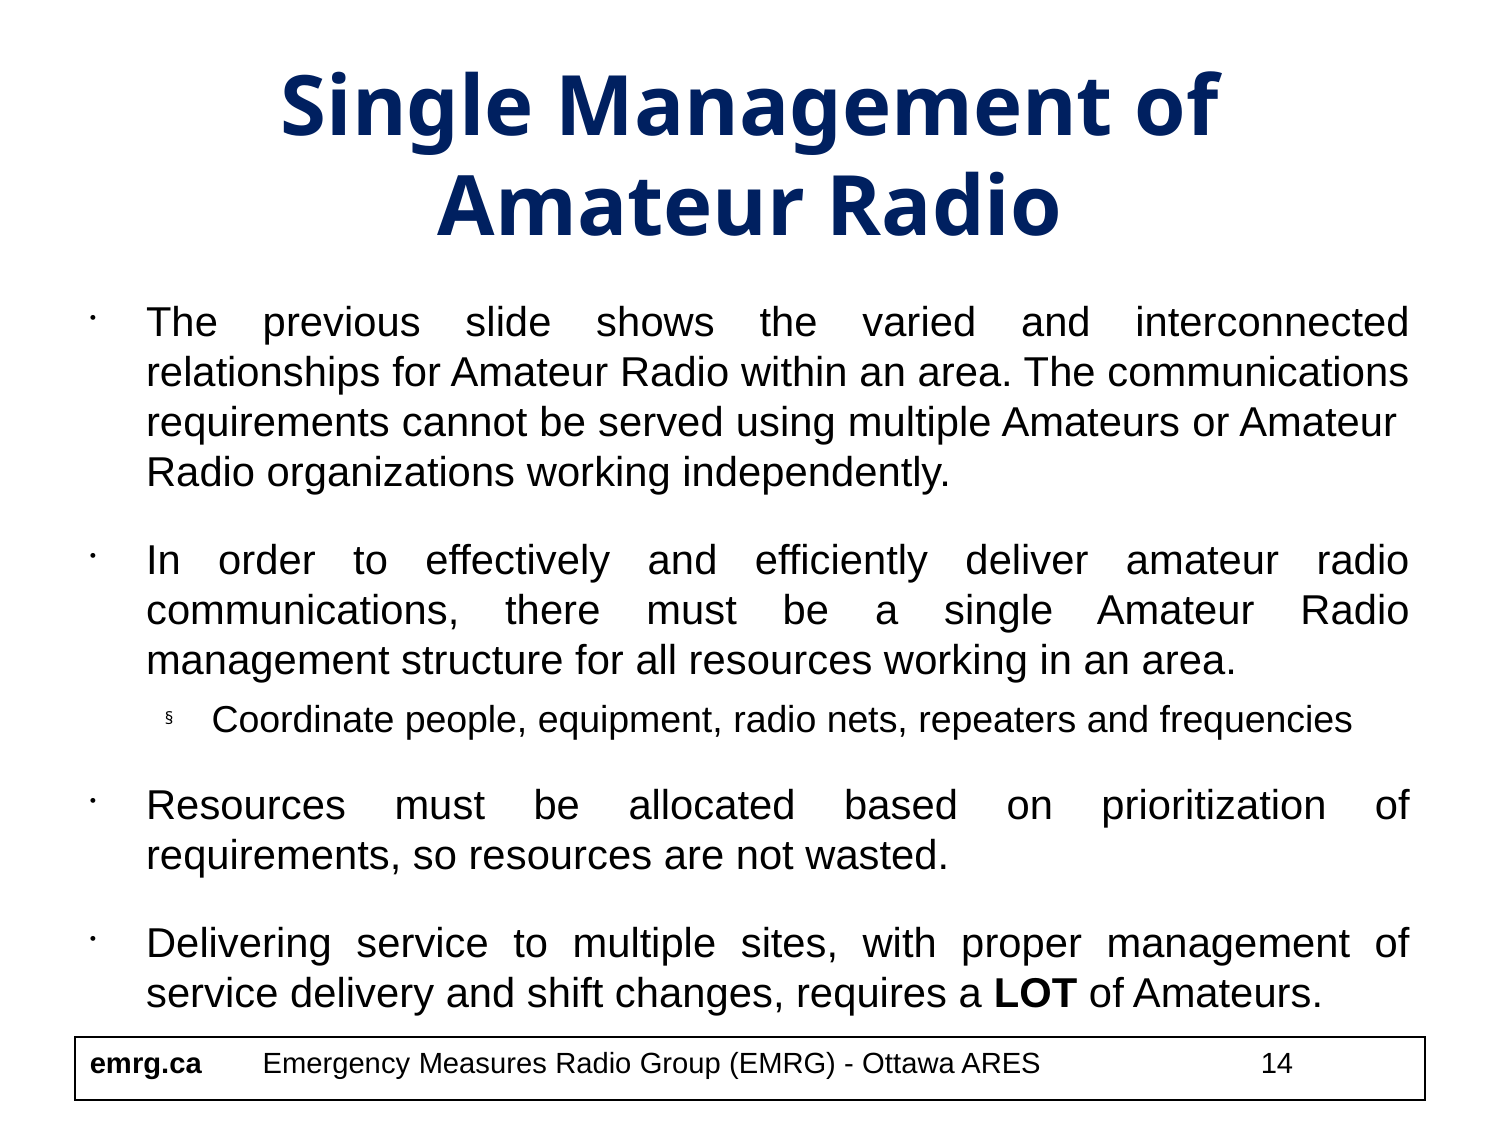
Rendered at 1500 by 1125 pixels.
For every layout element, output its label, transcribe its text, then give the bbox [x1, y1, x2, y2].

footer Emergency Measures Radio Group (EMRG) - Ottawa ARES [247, 1037, 1238, 1103]
list The previous slide shows the varied and interconnected relationships for Amateur Radio within an area. The communications requirements cannot be served using multiple Amateurs or Amateur Radio organizations working independently. In order to effectively and efficiently deliver amateur radio communications, there must be a single Amateur Radio management structure for all resources working in an area. Coordinate people, equipment, radio nets, repeaters and frequencies Resources must be allocated based on prioritization of requirements, so resources are not wasted. Delivering service to multiple sites, with proper management of service delivery and shift changes, requires a LOT of Amateurs. [75, 287, 1425, 1038]
title Single Management of Amateur Radio [75, 45, 1425, 233]
slide_number <number> [1246, 1037, 1425, 1103]
